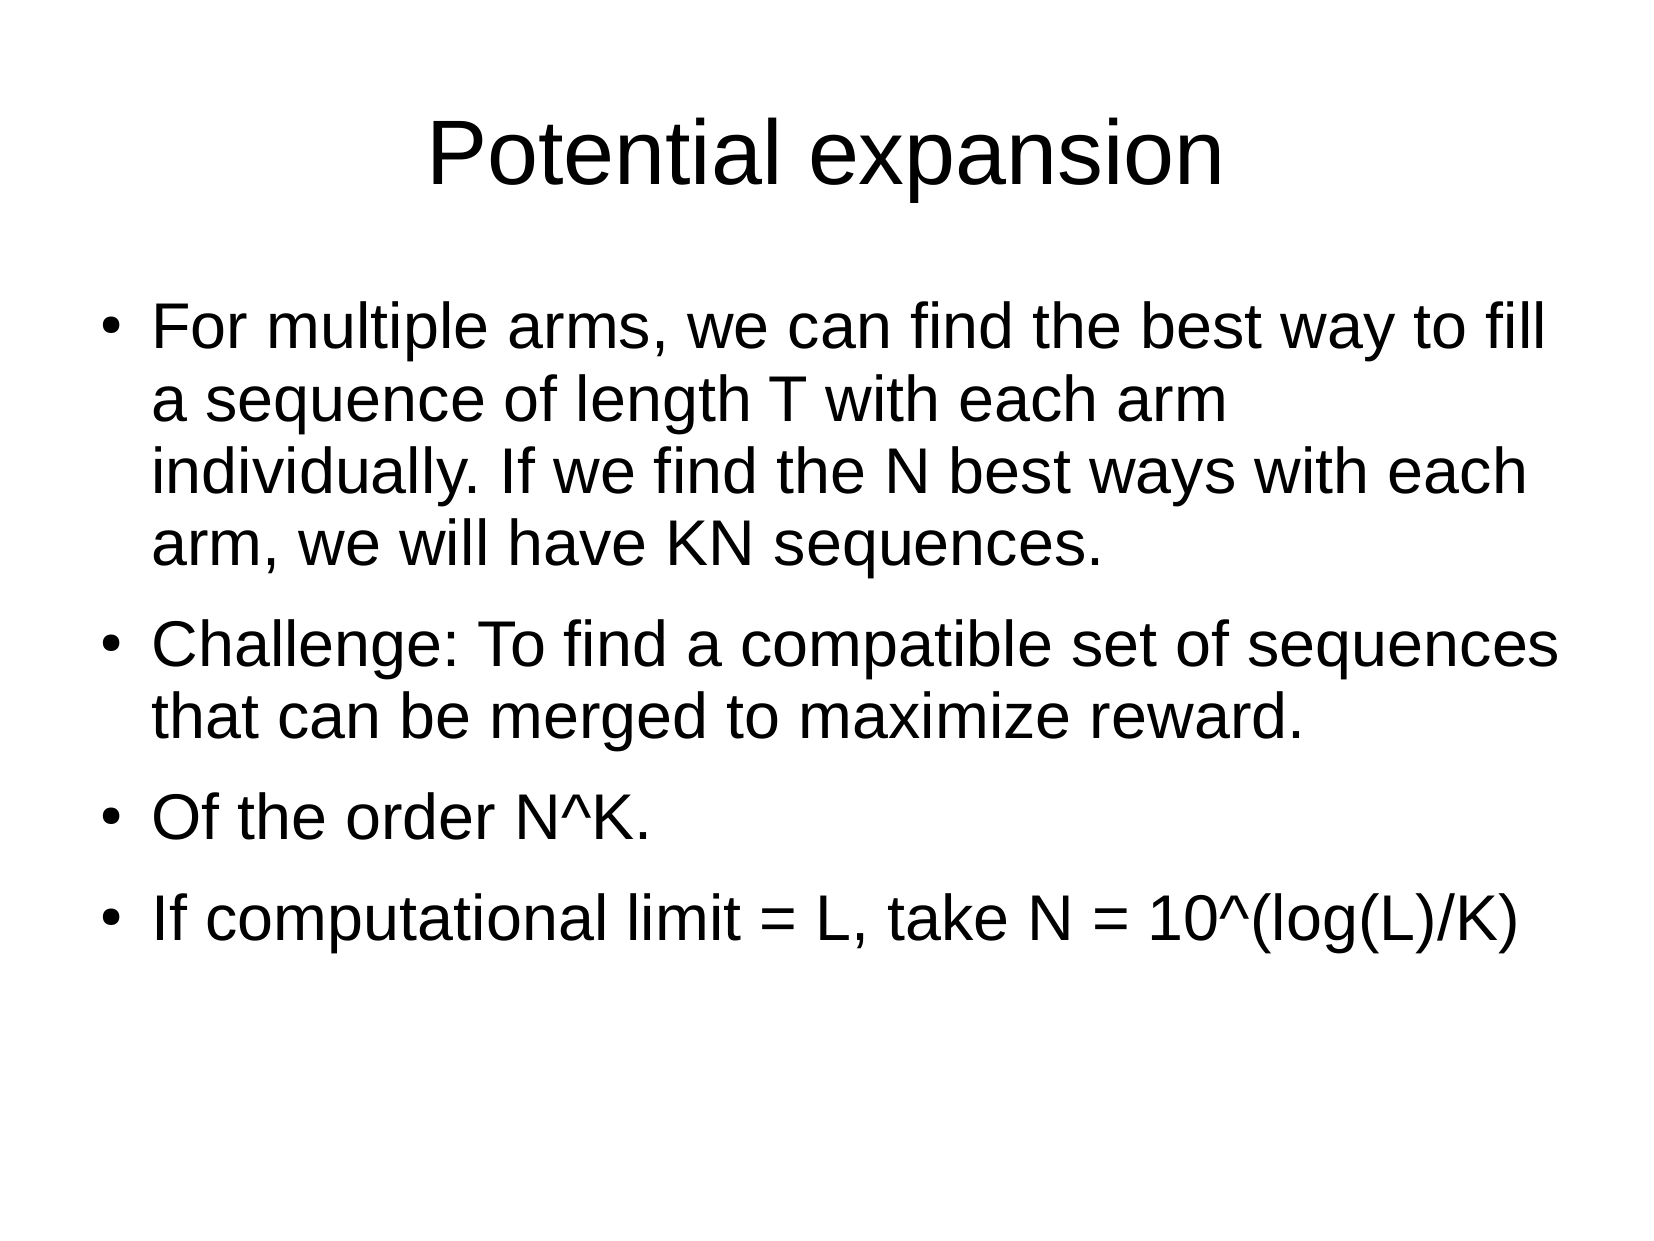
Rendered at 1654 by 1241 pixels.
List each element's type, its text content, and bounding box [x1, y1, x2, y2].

list For multiple arms, we can find the best way to fill a sequence of length T with each arm individually. If we find the N best ways with each arm, we will have KN sequences. Challenge: To find a compatible set of sequences that can be merged to maximize reward. Of the order N^K. If computational limit = L, take N = 10^(log(L)/K) [82, 290, 1571, 1010]
title Potential expansion [82, 49, 1571, 257]
